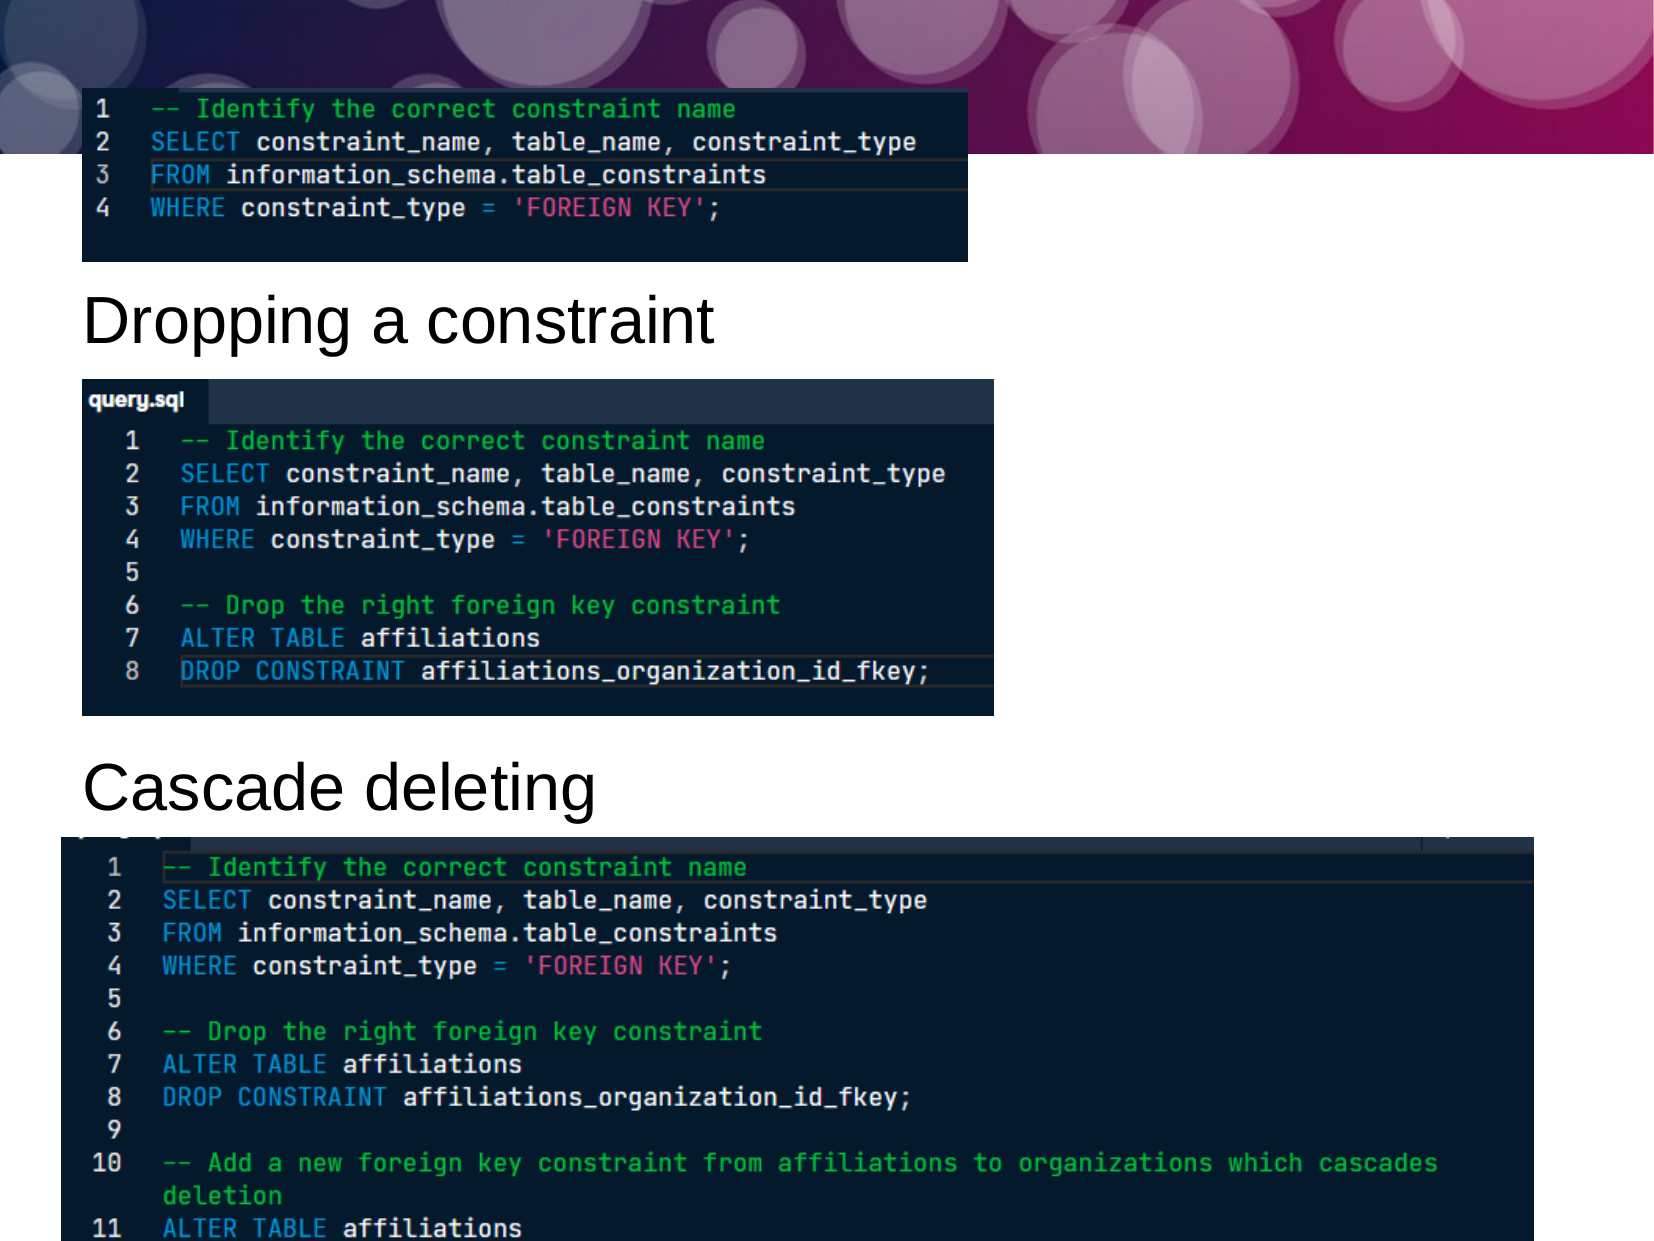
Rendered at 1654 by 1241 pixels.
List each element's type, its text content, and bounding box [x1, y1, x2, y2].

picture [82, 88, 968, 262]
picture [61, 837, 1534, 1241]
list Dropping a constraint [82, 277, 1571, 743]
picture [82, 379, 994, 716]
text_box Cascade deleting [82, 743, 1571, 1211]
